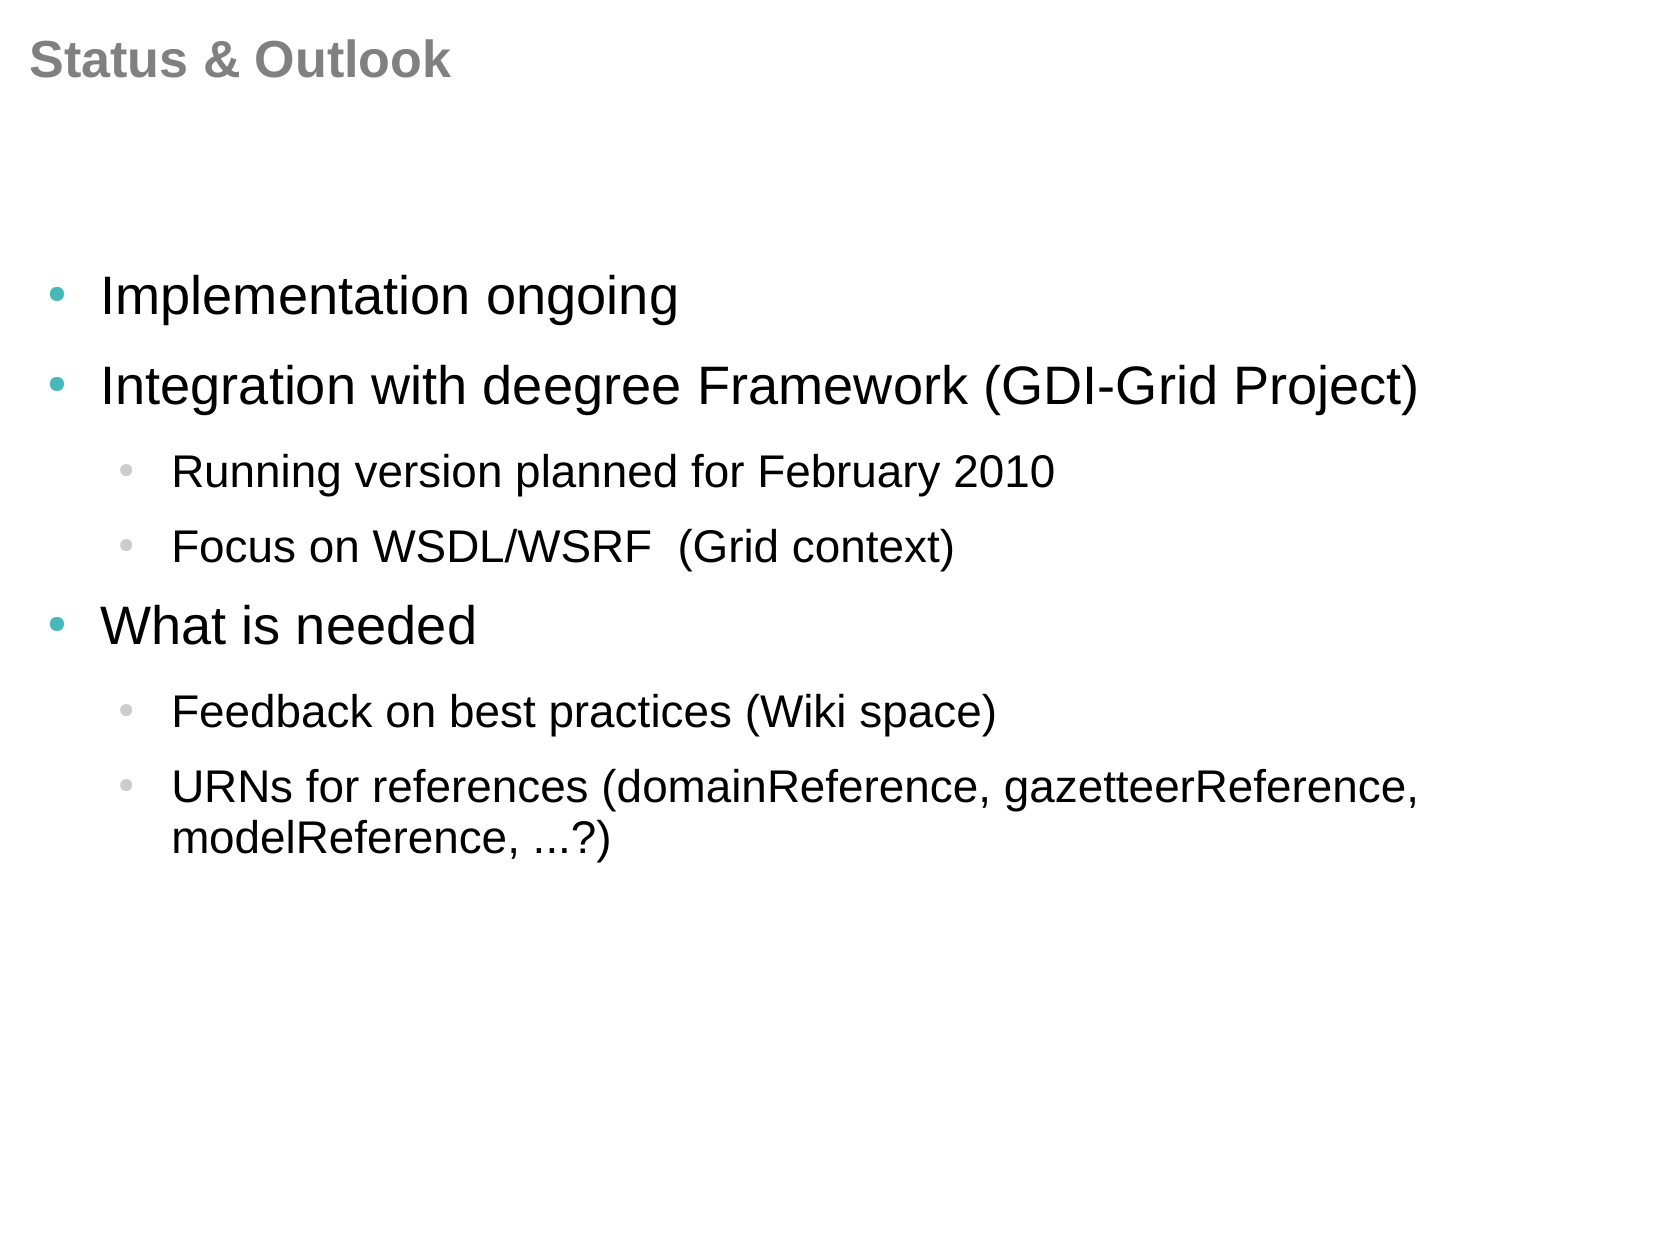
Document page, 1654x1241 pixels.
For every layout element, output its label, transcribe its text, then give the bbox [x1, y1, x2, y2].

list Implementation ongoing Integration with deegree Framework (GDI-Grid Project) Running version planned for February 2010 Focus on WSDL/WSRF (Grid context) What is needed Feedback on best practices (Wiki space) URNs for references (domainReference, gazetteerReference, modelReference, ...?) [29, 265, 1625, 1085]
title Status & Outlook [29, 0, 1459, 119]
